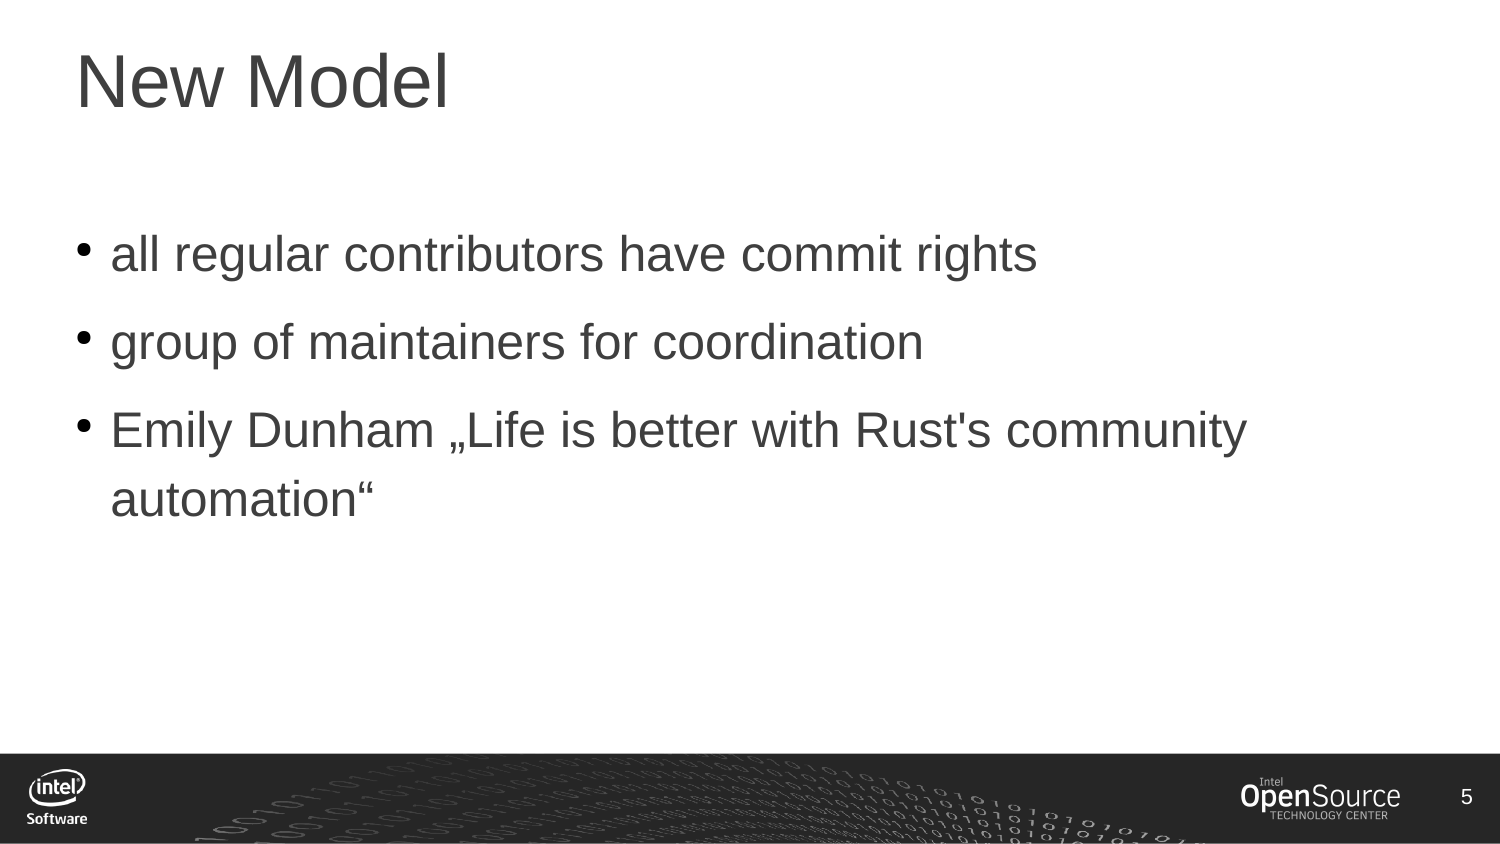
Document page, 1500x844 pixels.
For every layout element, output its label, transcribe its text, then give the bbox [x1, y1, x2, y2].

title New Model [75, 32, 1425, 185]
picture [27, 753, 87, 844]
list all regular contributors have commit rights group of maintainers for coordination Emily Dunham „Life is better with Rust's community automation“ [75, 212, 1425, 674]
picture [1220, 757, 1418, 839]
